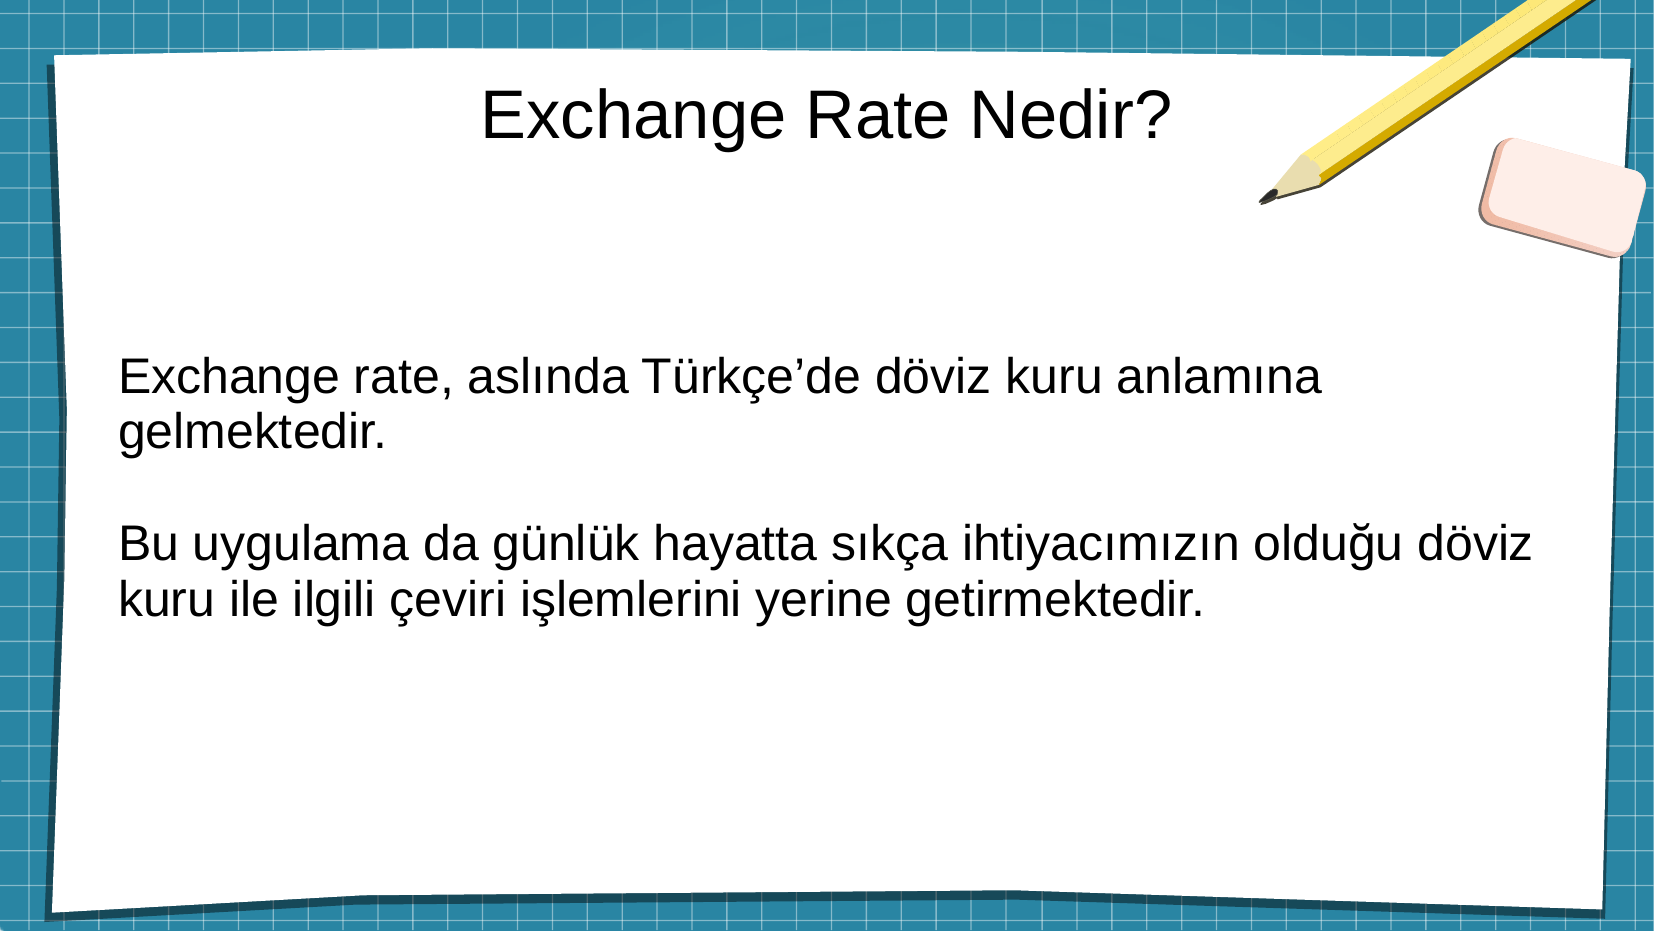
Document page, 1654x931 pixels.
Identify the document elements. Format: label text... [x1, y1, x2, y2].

subtitle Exchange rate, aslında Türkçe’de döviz kuru anlamına gelmektedir. Bu uygulama da günlük hayatta sıkça ihtiyacımızın olduğu döviz kuru ile ilgili çeviri işlemlerini yerine getirmektedir. [82, 217, 1571, 758]
title Exchange Rate Nedir? [82, 37, 1571, 193]
